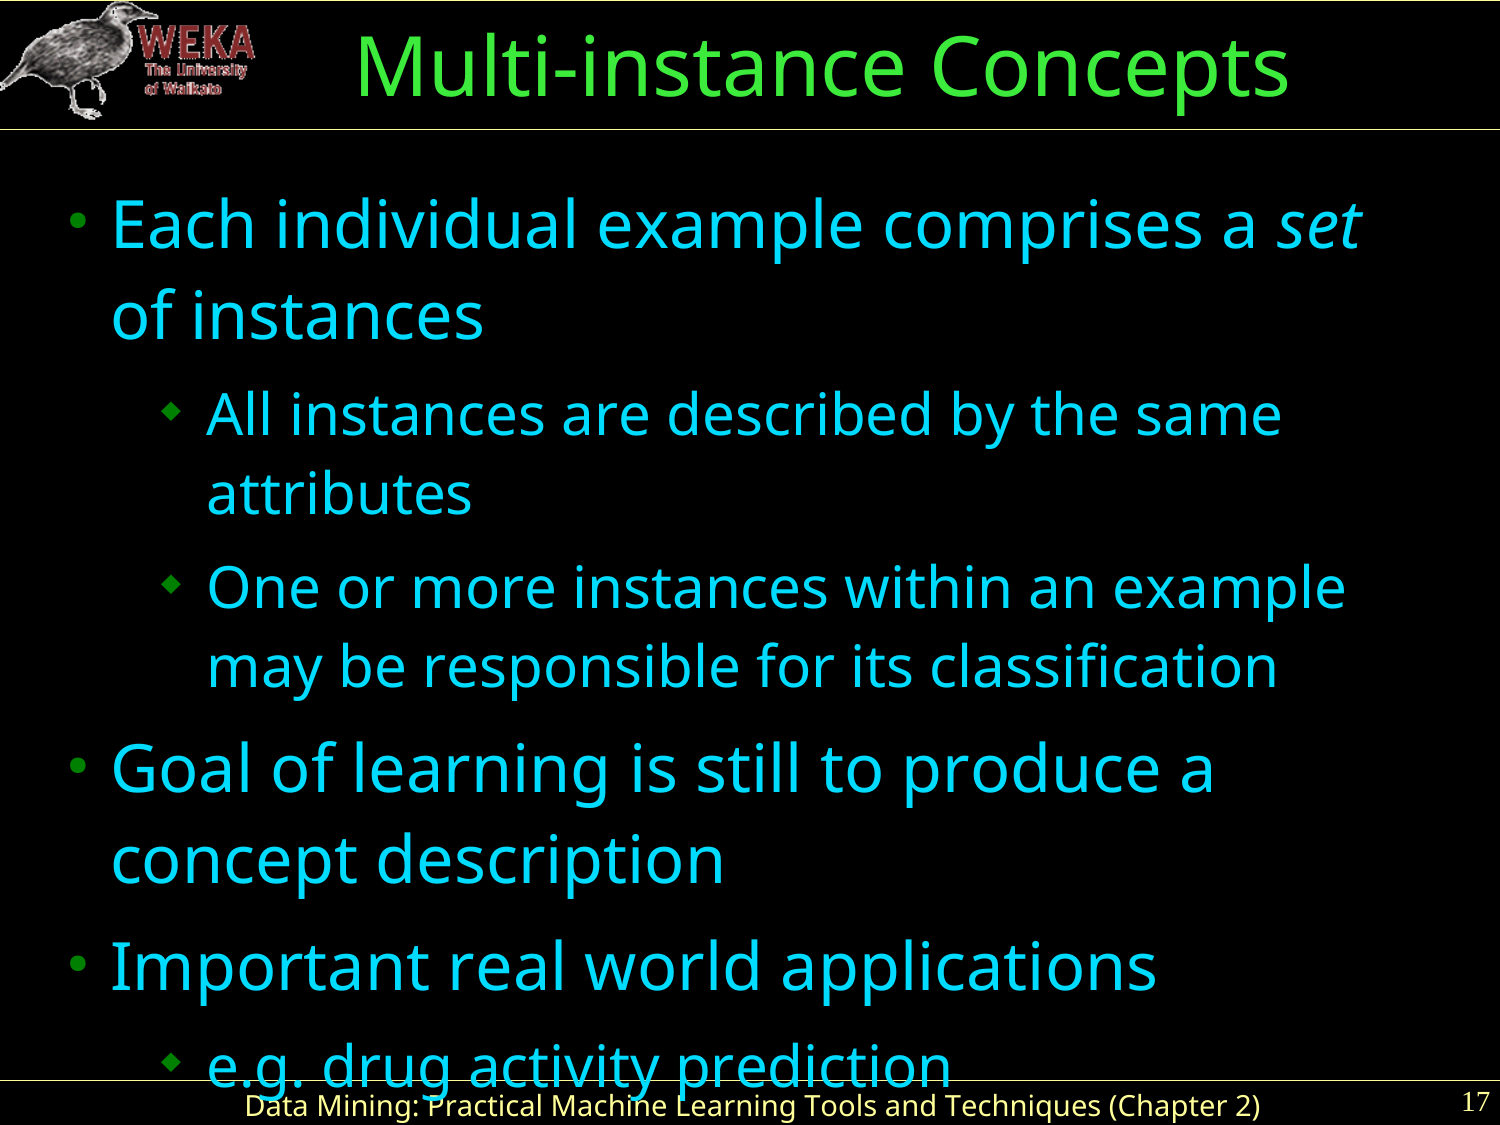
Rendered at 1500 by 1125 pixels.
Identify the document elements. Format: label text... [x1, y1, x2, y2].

title Multi-instance Concepts [353, 0, 1429, 159]
list Each individual example comprises a set of instances All instances are described by the same attributes One or more instances within an example may be responsible for its classification Goal of learning is still to produce a concept description Important real world applications e.g. drug activity prediction [67, 177, 1418, 1093]
picture [0, 1, 266, 129]
